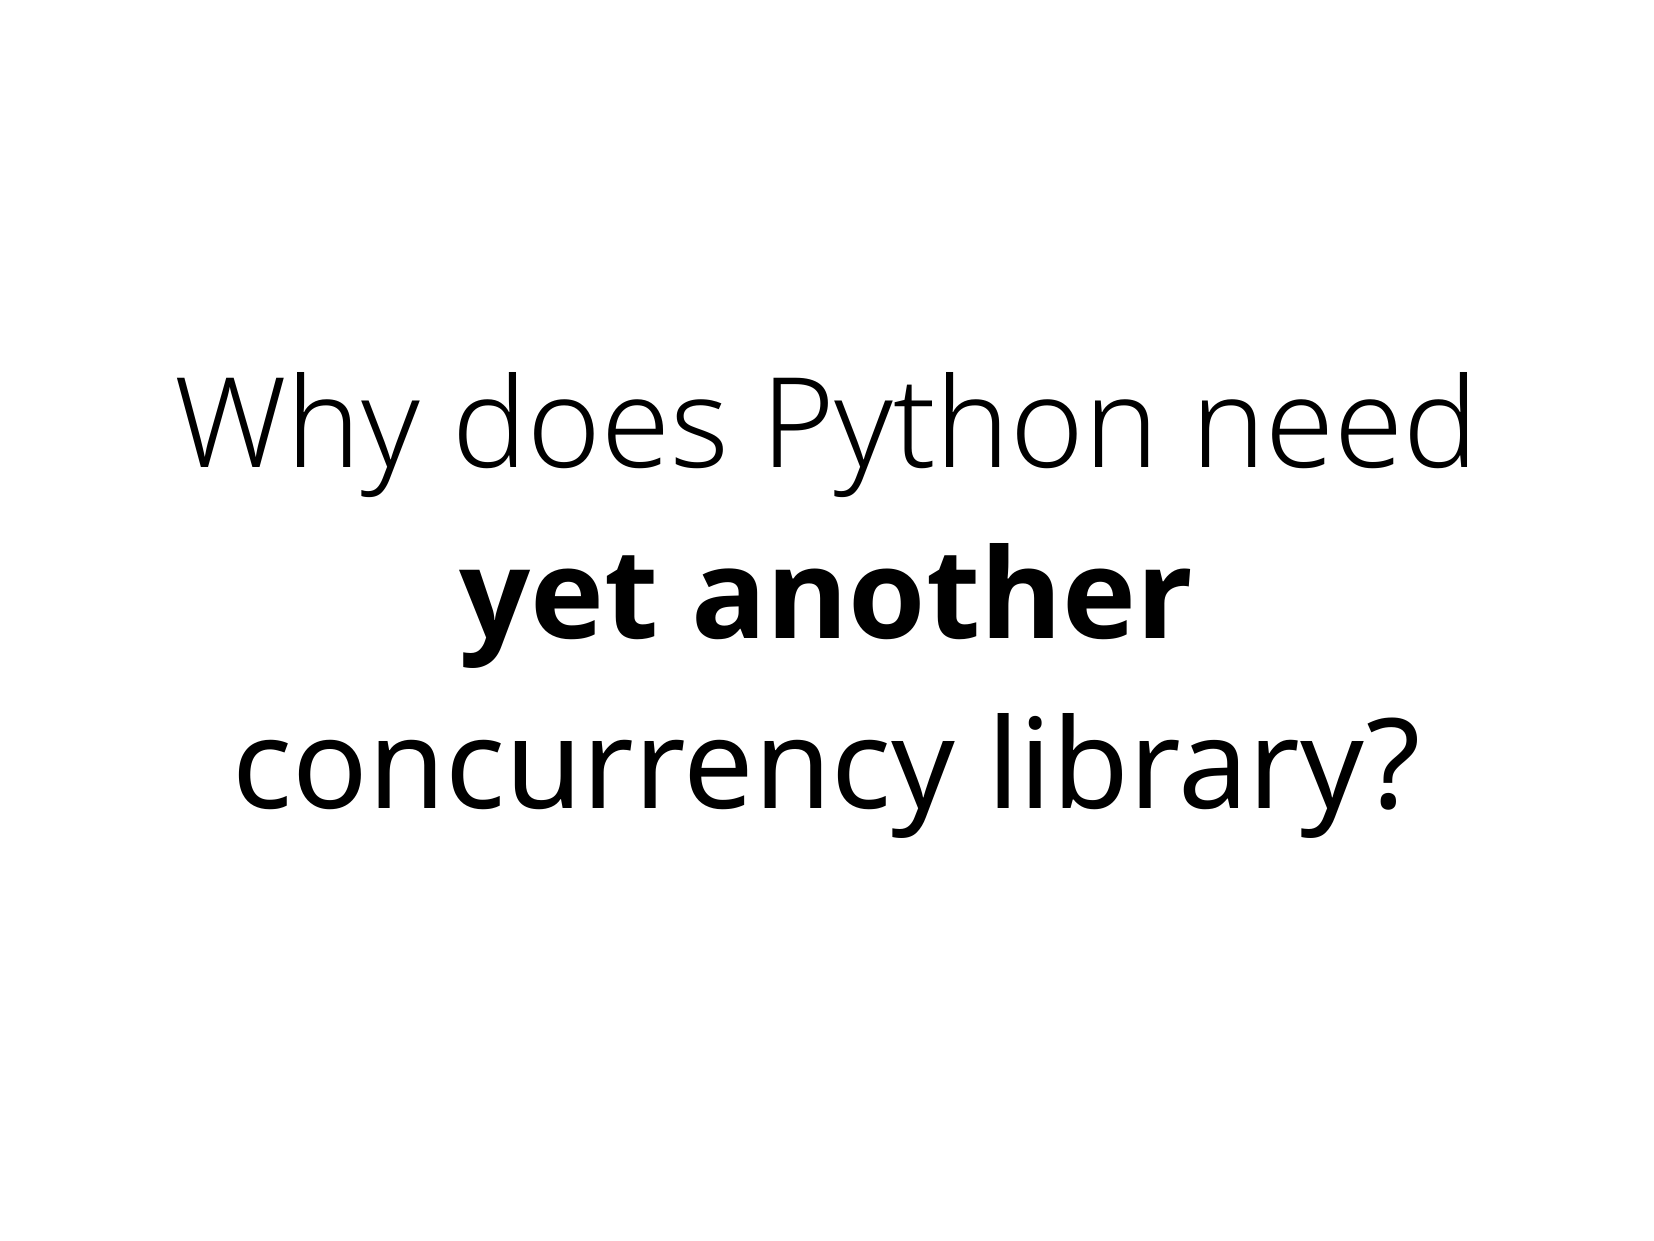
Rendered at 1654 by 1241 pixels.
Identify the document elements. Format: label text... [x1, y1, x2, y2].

title Why does Python need yet another concurrency library? [82, 361, 1571, 819]
